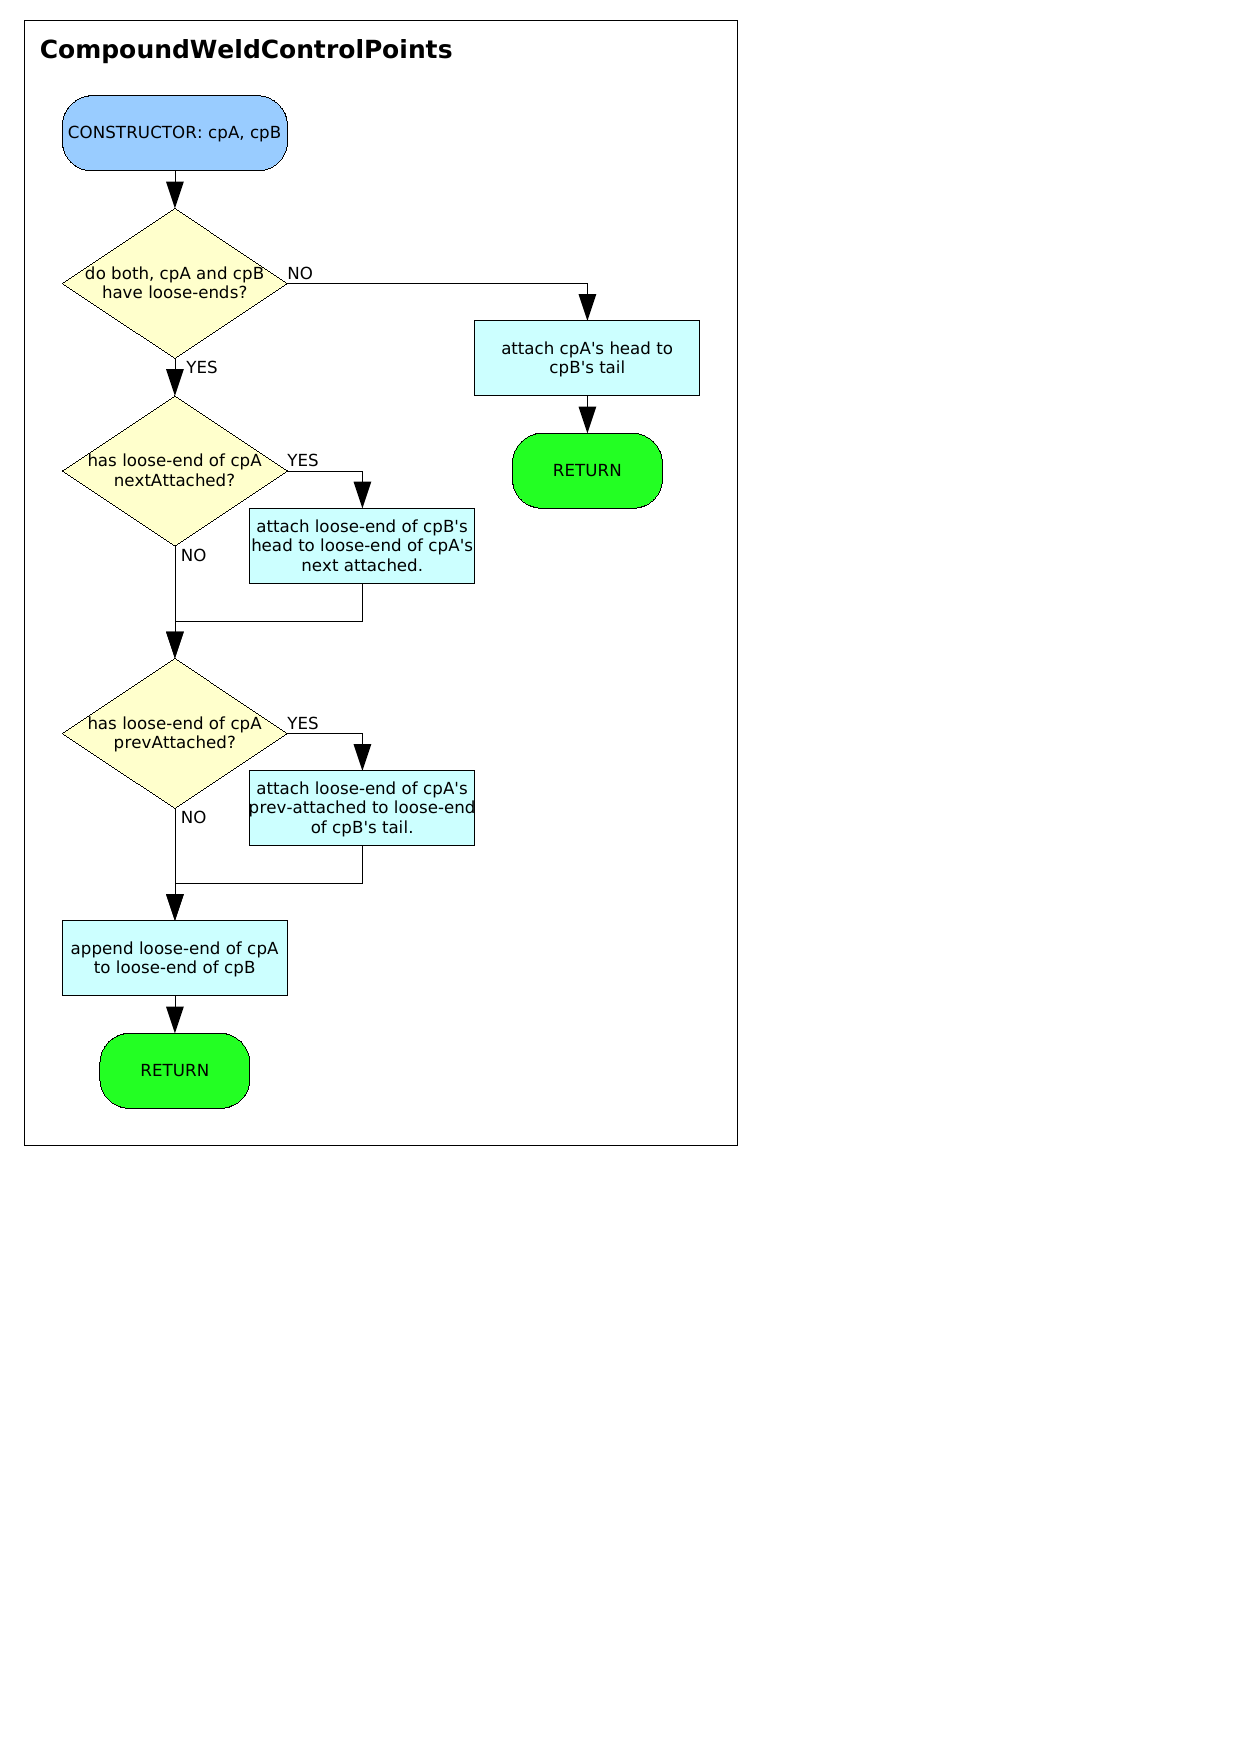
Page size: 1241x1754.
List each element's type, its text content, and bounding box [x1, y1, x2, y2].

text_box attach loose-end of cpA's prev-attached to loose-end of cpB's tail. [249, 770, 475, 846]
text_box attach cpA's head to cpB's tail [474, 320, 700, 396]
text_box YES [287, 451, 320, 471]
text_box CompoundWeldControlPoints [24, 20, 738, 1146]
text_box YES [186, 358, 219, 378]
text_box has loose-end of cpA prevAttached? [62, 658, 287, 809]
text_box append loose-end of cpA to loose-end of cpB [62, 920, 288, 996]
text_box RETURN [512, 433, 663, 509]
text_box YES [287, 713, 320, 734]
text_box has loose-end of cpA nextAttached? [62, 395, 287, 546]
text_box NO [180, 808, 213, 828]
text_box NO [180, 545, 213, 566]
text_box attach loose-end of cpB's head to loose-end of cpA's next attached. [249, 508, 475, 584]
